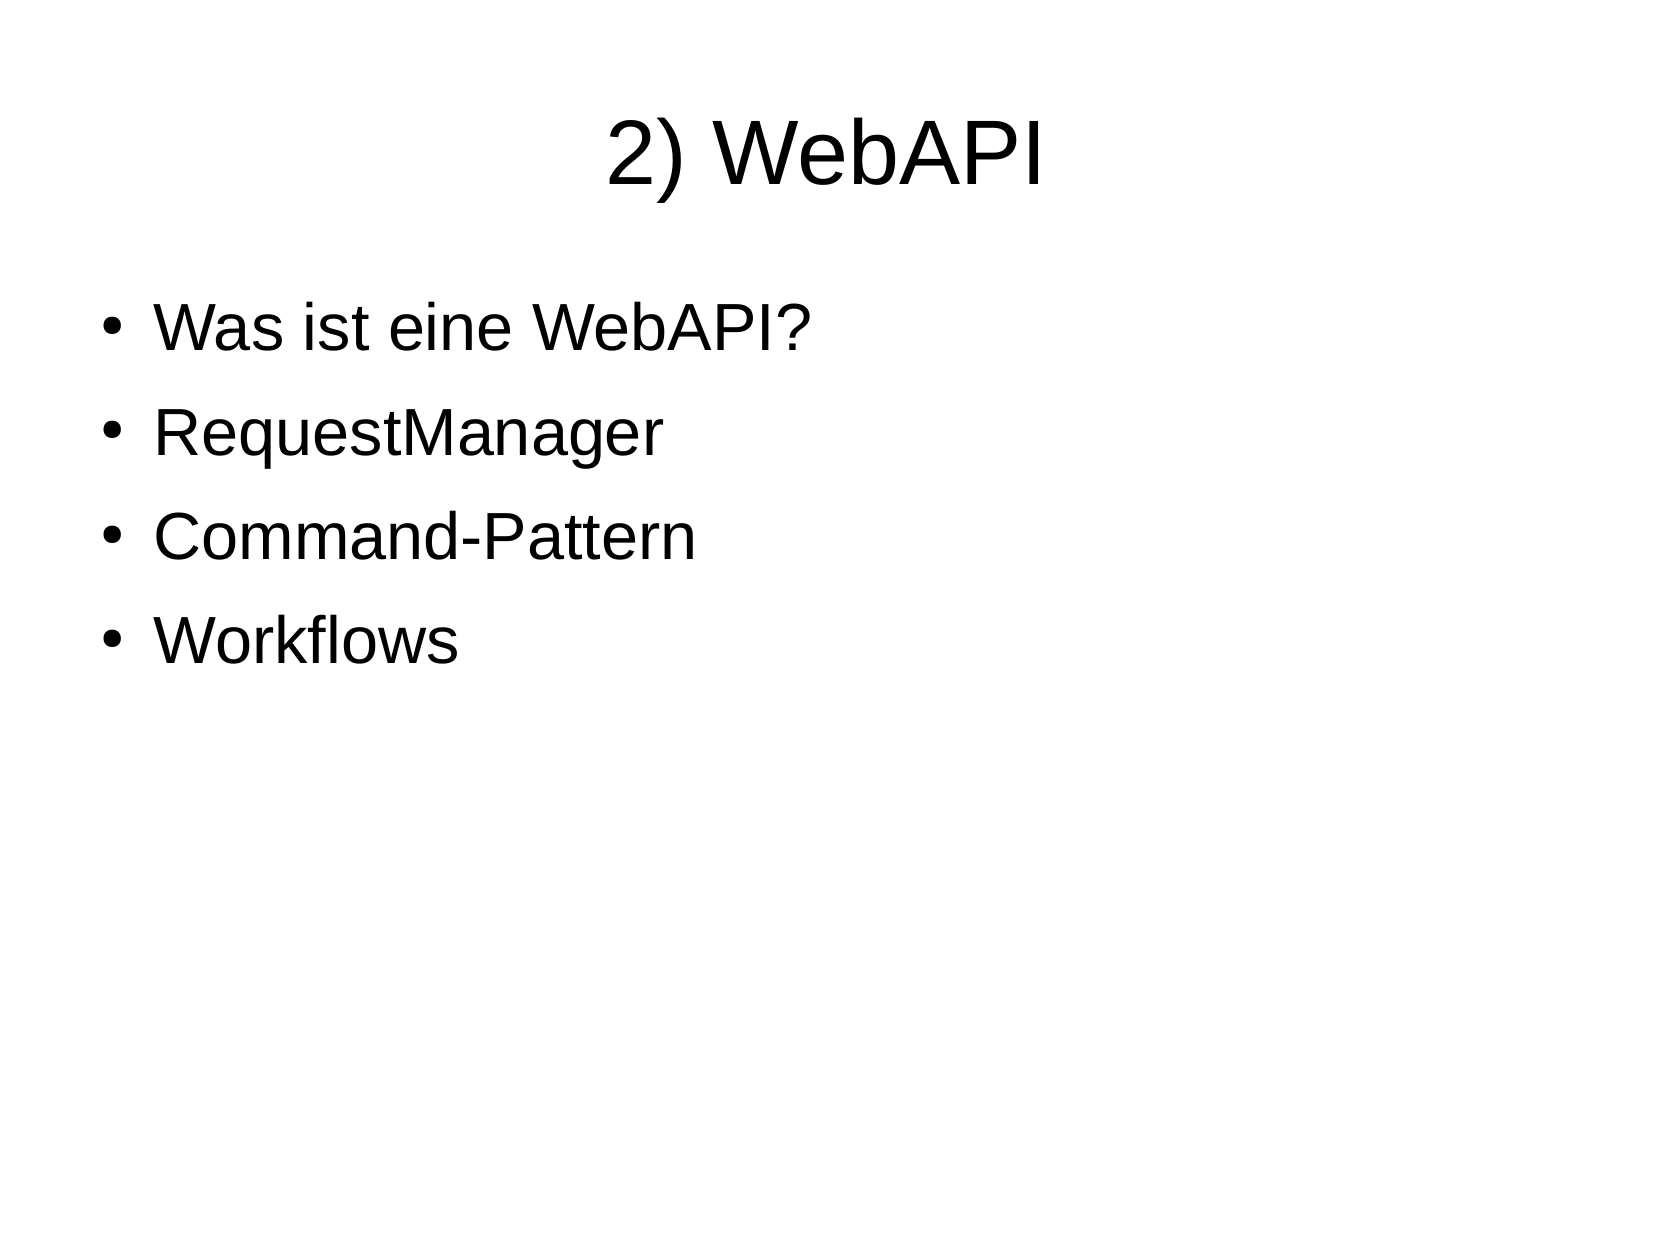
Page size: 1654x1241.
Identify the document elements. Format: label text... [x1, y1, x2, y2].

list Was ist eine WebAPI? RequestManager Command-Pattern Workflows [82, 290, 1571, 1010]
title 2) WebAPI [82, 49, 1571, 257]
